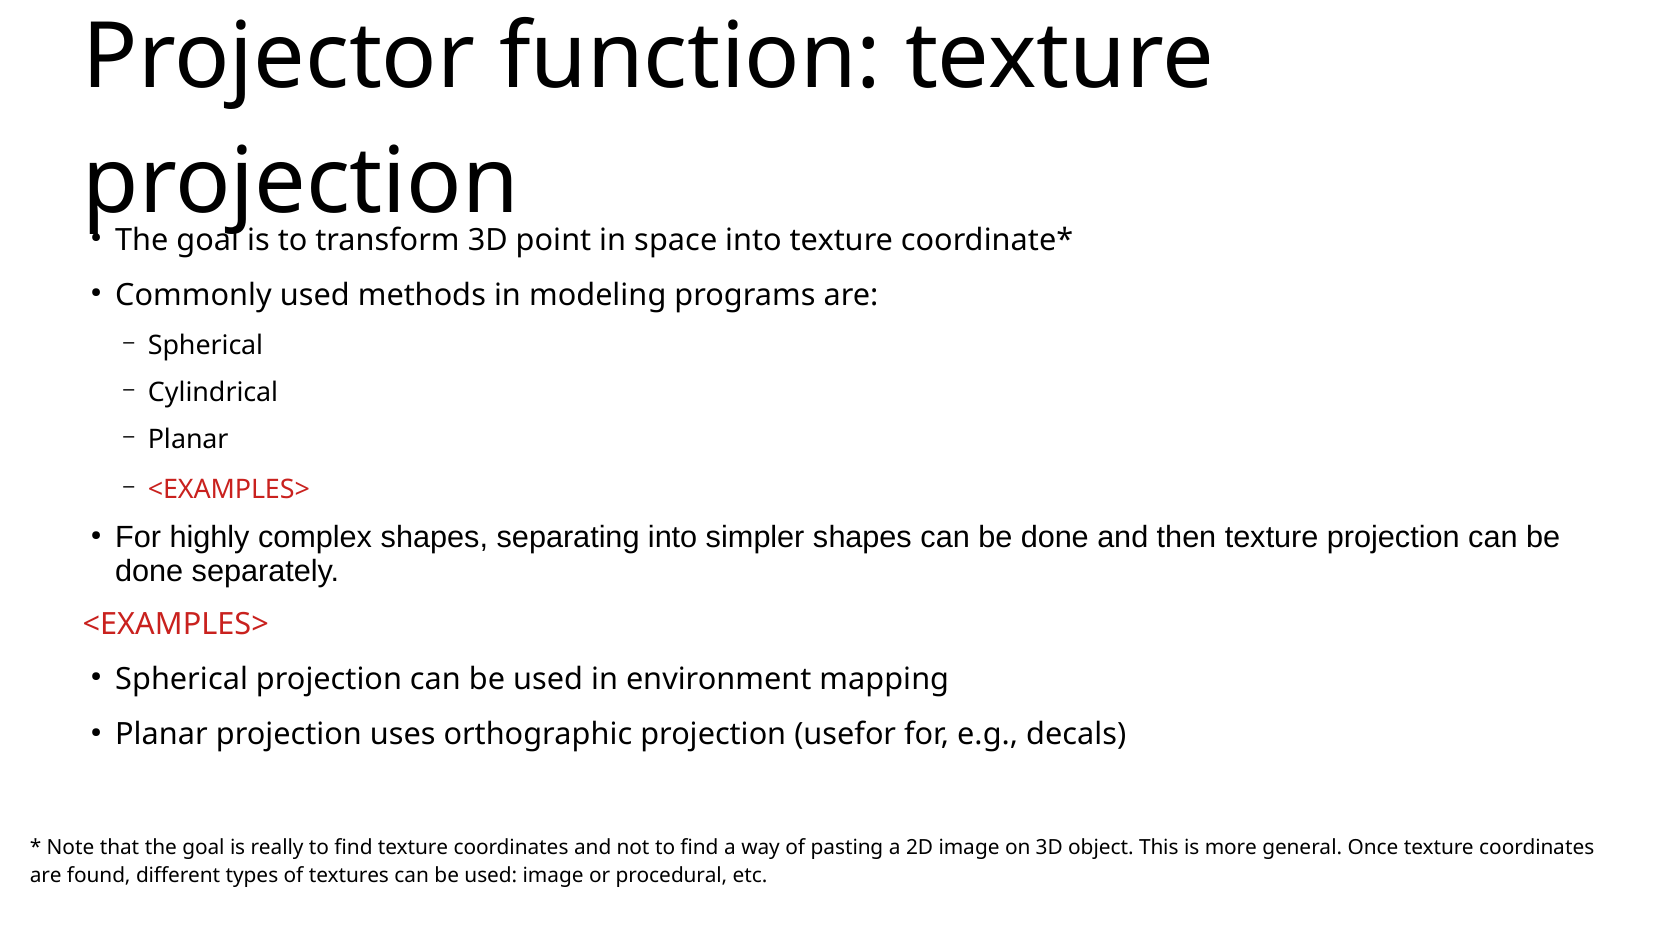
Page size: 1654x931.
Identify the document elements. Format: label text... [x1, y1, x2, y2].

title Projector function: texture projection [82, 37, 1571, 193]
list The goal is to transform 3D point in space into texture coordinate* Commonly used methods in modeling programs are: Spherical Cylindrical Planar <EXAMPLES> For highly complex shapes, separating into simpler shapes can be done and then texture projection can be done separately. <EXAMPLES> Spherical projection can be used in environment mapping Planar projection uses orthographic projection (usefor for, e.g., decals) [82, 217, 1571, 758]
text_box * Note that the goal is really to find texture coordinates and not to find a way of pasting a 2D image on 3D object. This is more general. Once texture coordinates are found, different types of textures can be used: image or procedural, etc. [15, 825, 1636, 892]
